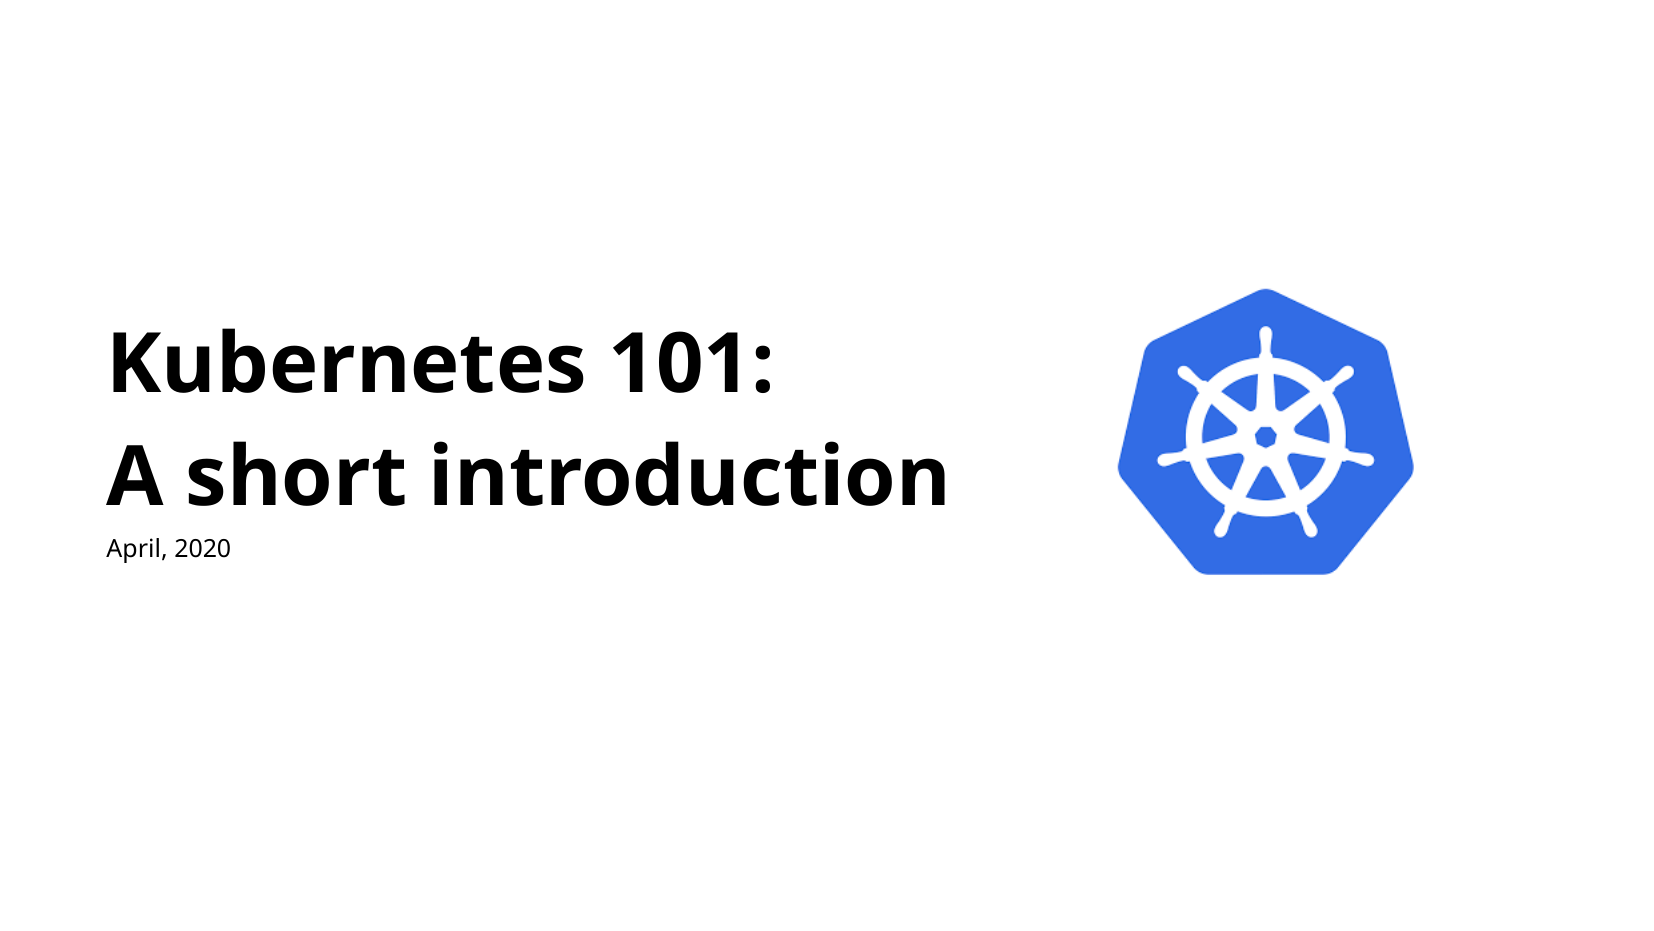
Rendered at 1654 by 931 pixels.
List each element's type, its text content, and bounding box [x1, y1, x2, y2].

subtitle Kubernetes 101: A short introduction April, 2020 [106, 181, 981, 721]
picture [1114, 285, 1418, 579]
